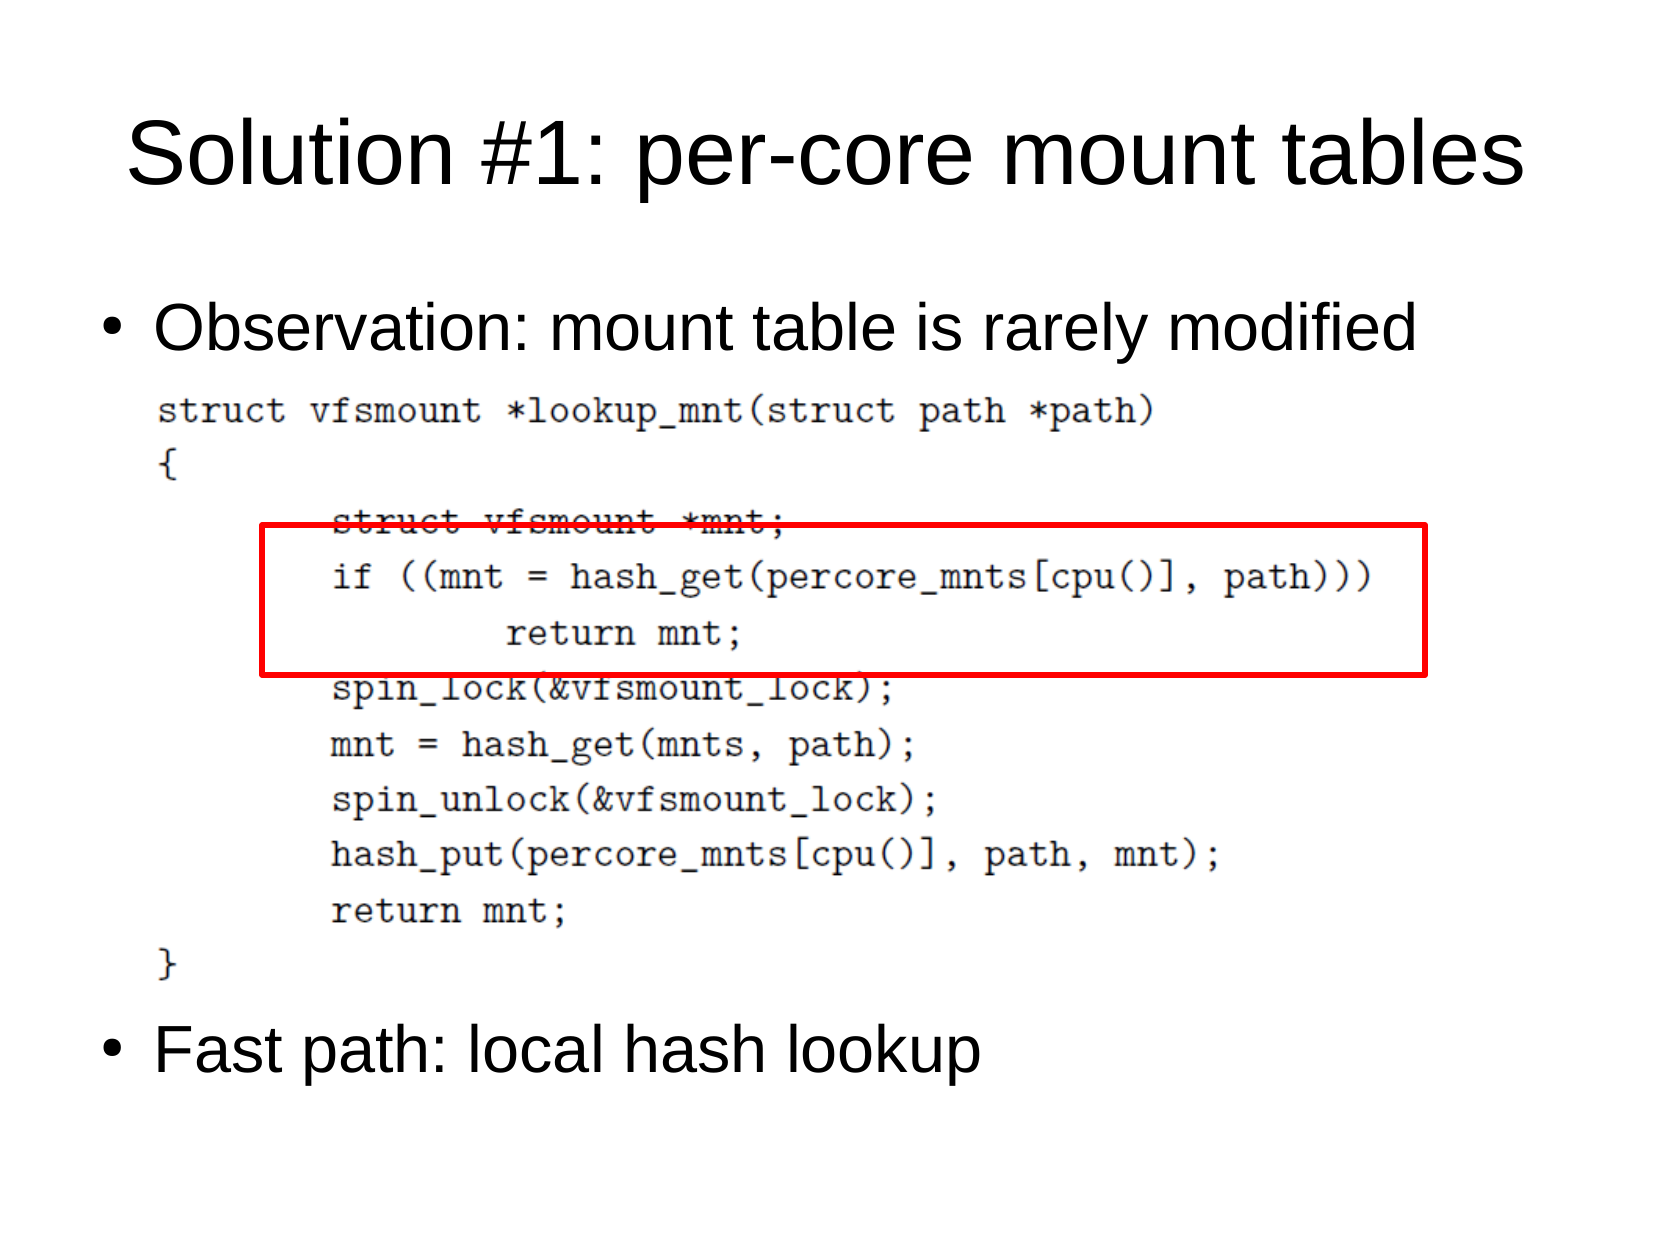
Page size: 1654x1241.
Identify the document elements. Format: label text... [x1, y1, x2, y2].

title Solution #1: per-core mount tables [82, 49, 1571, 257]
picture [265, 528, 1388, 672]
list Observation: mount table is rarely modified [82, 290, 1571, 413]
picture [145, 388, 1388, 1001]
list Fast path: local hash lookup [82, 1012, 1571, 1201]
